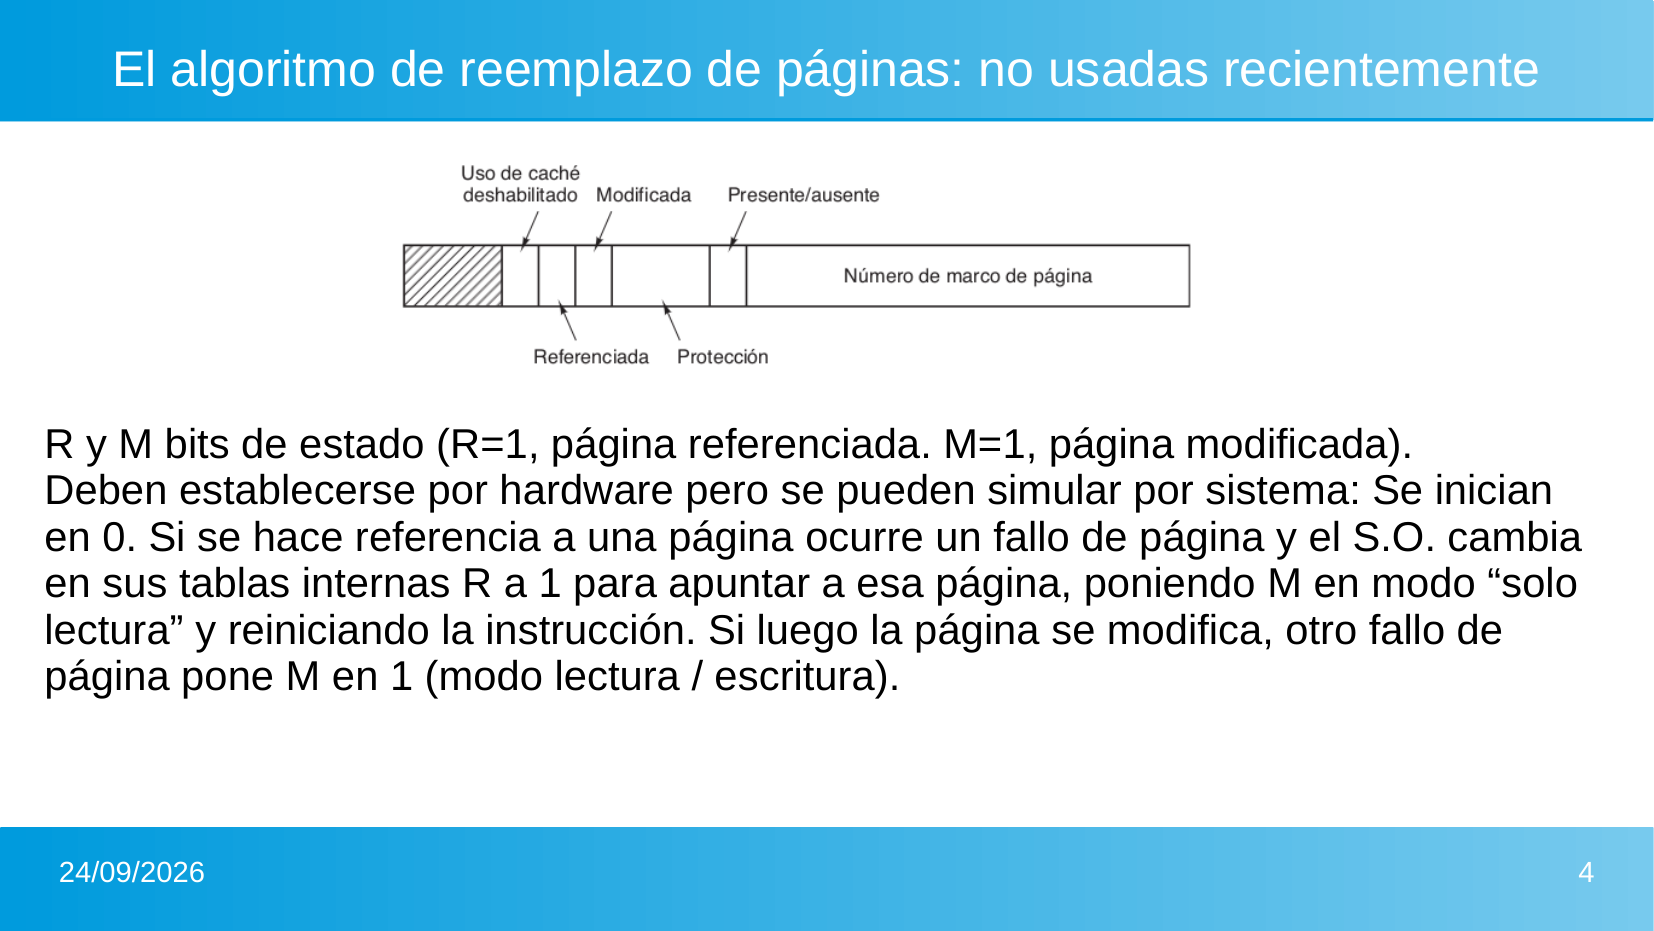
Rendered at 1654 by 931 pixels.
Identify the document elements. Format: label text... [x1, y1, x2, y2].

title El algoritmo de reemplazo de páginas: no usadas recientemente [59, 29, 1595, 108]
text_box R y M bits de estado (R=1, página referenciada. M=1, página modificada). Deben establecerse por hardware pero se pueden simular por sistema: Se inician en 0. Si se hace referencia a una página ocurre un fallo de página y el S.O. cambia en sus tablas internas R a 1 para apuntar a esa página, poniendo M en modo “solo lectura” y reiniciando la instrucción. Si luego la página se modifica, otro fallo de página pone M en 1 (modo lectura / escritura). [29, 413, 1625, 839]
picture [392, 152, 1211, 384]
